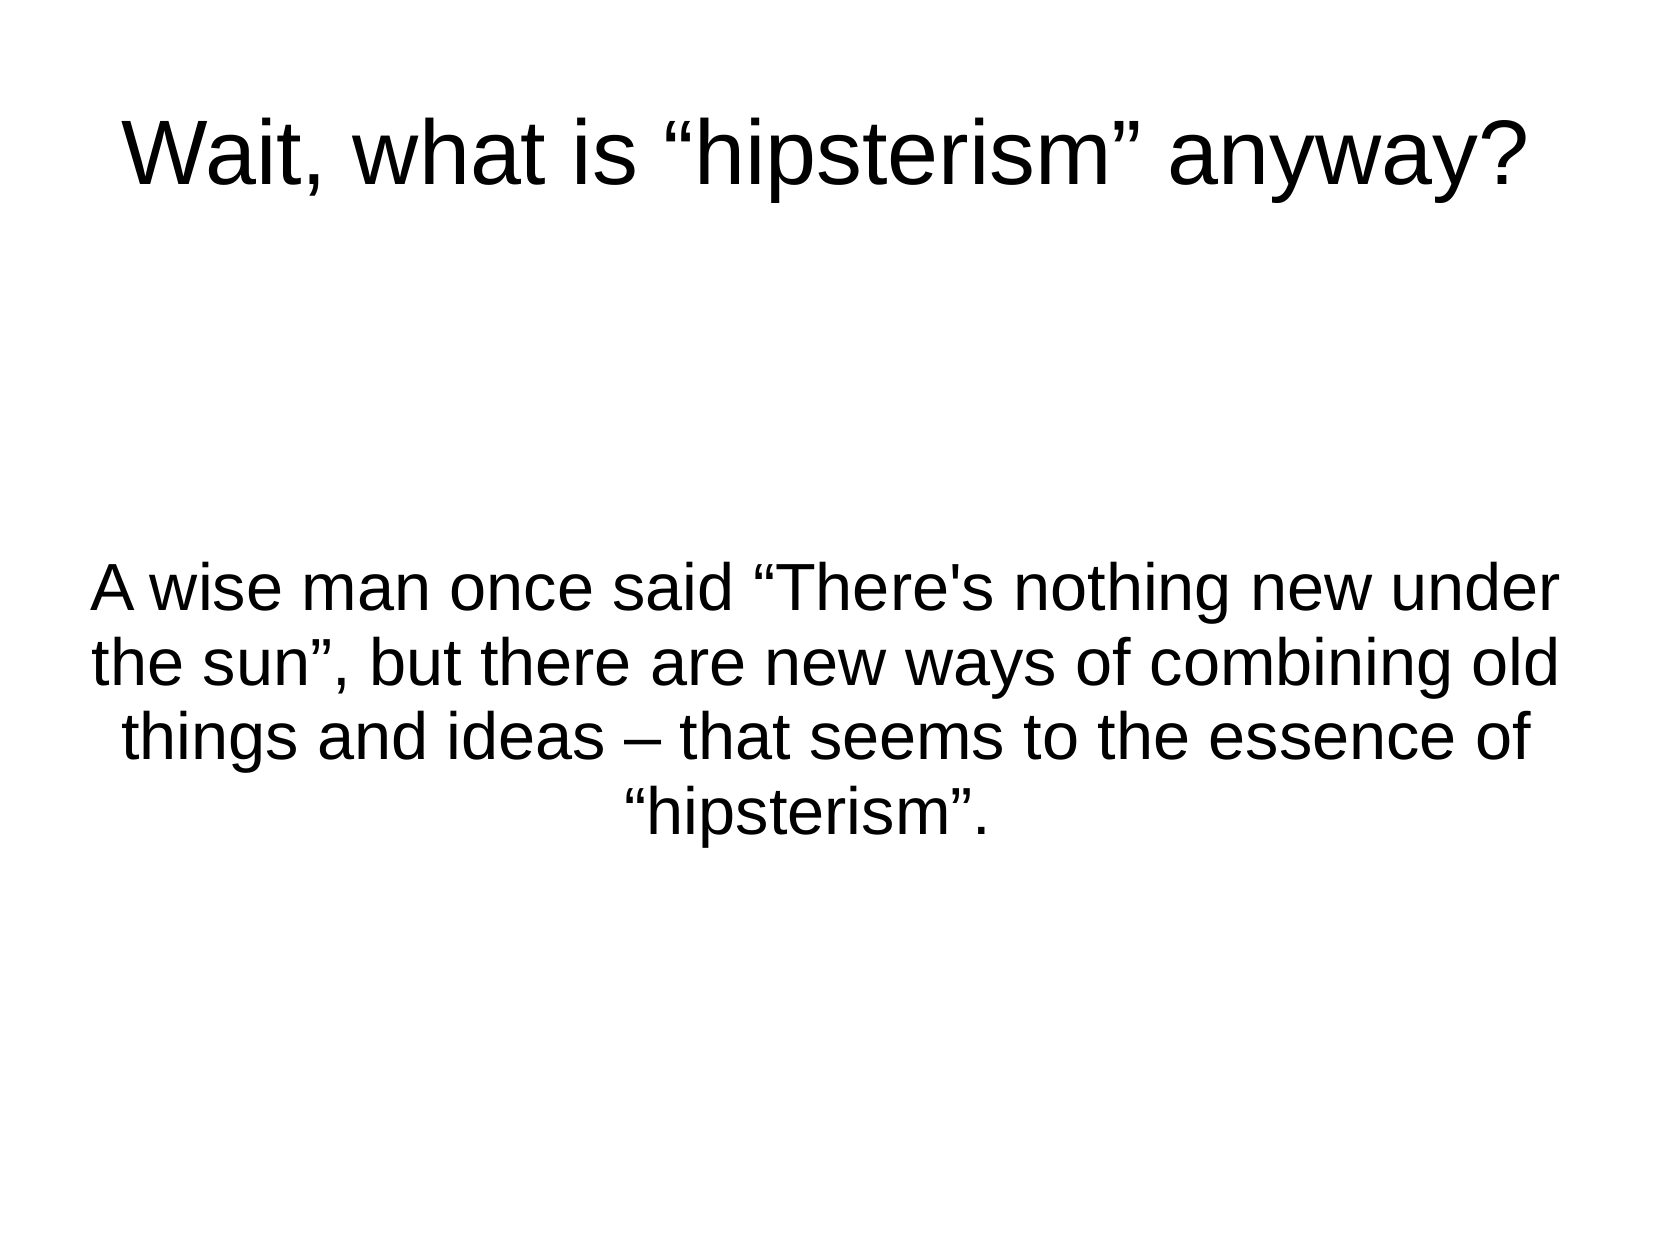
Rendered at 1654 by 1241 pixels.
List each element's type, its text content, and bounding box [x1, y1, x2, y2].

title Wait, what is “hipsterism” anyway? [82, 49, 1571, 257]
subtitle A wise man once said “There's nothing new under the sun”, but there are new ways of combining old things and ideas – that seems to the essence of “hipsterism”. [82, 297, 1571, 1102]
